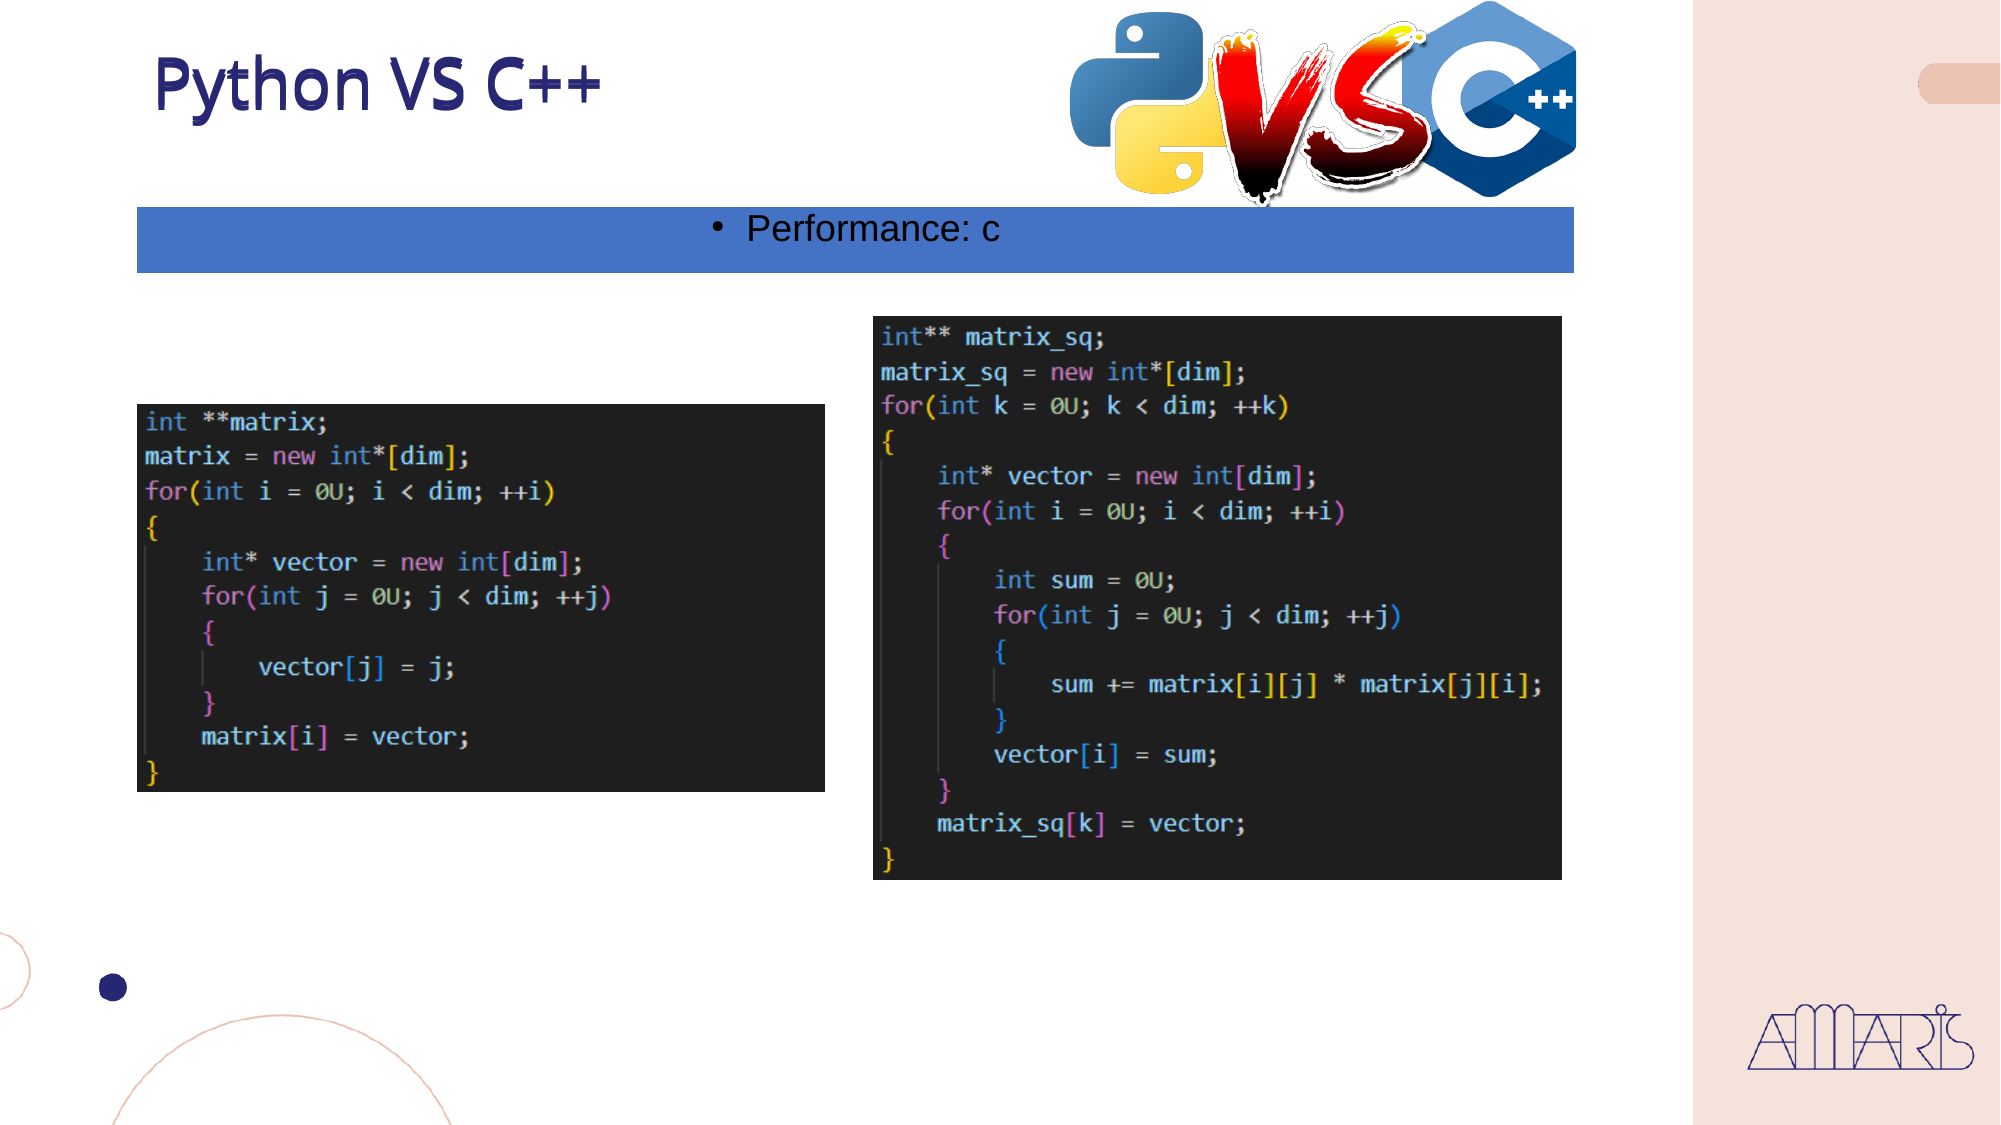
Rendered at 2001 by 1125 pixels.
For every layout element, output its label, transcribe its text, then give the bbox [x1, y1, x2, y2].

picture [1069, 1, 1577, 40]
table_header Performance: c [137, 207, 1574, 268]
picture [1069, 134, 1577, 216]
text_box Python VS C++ [137, 129, 1577, 134]
table_header Performance: c [137, 268, 1574, 273]
picture [137, 404, 825, 792]
text_box Python VS C++ [137, 40, 1577, 129]
picture [873, 316, 1562, 880]
